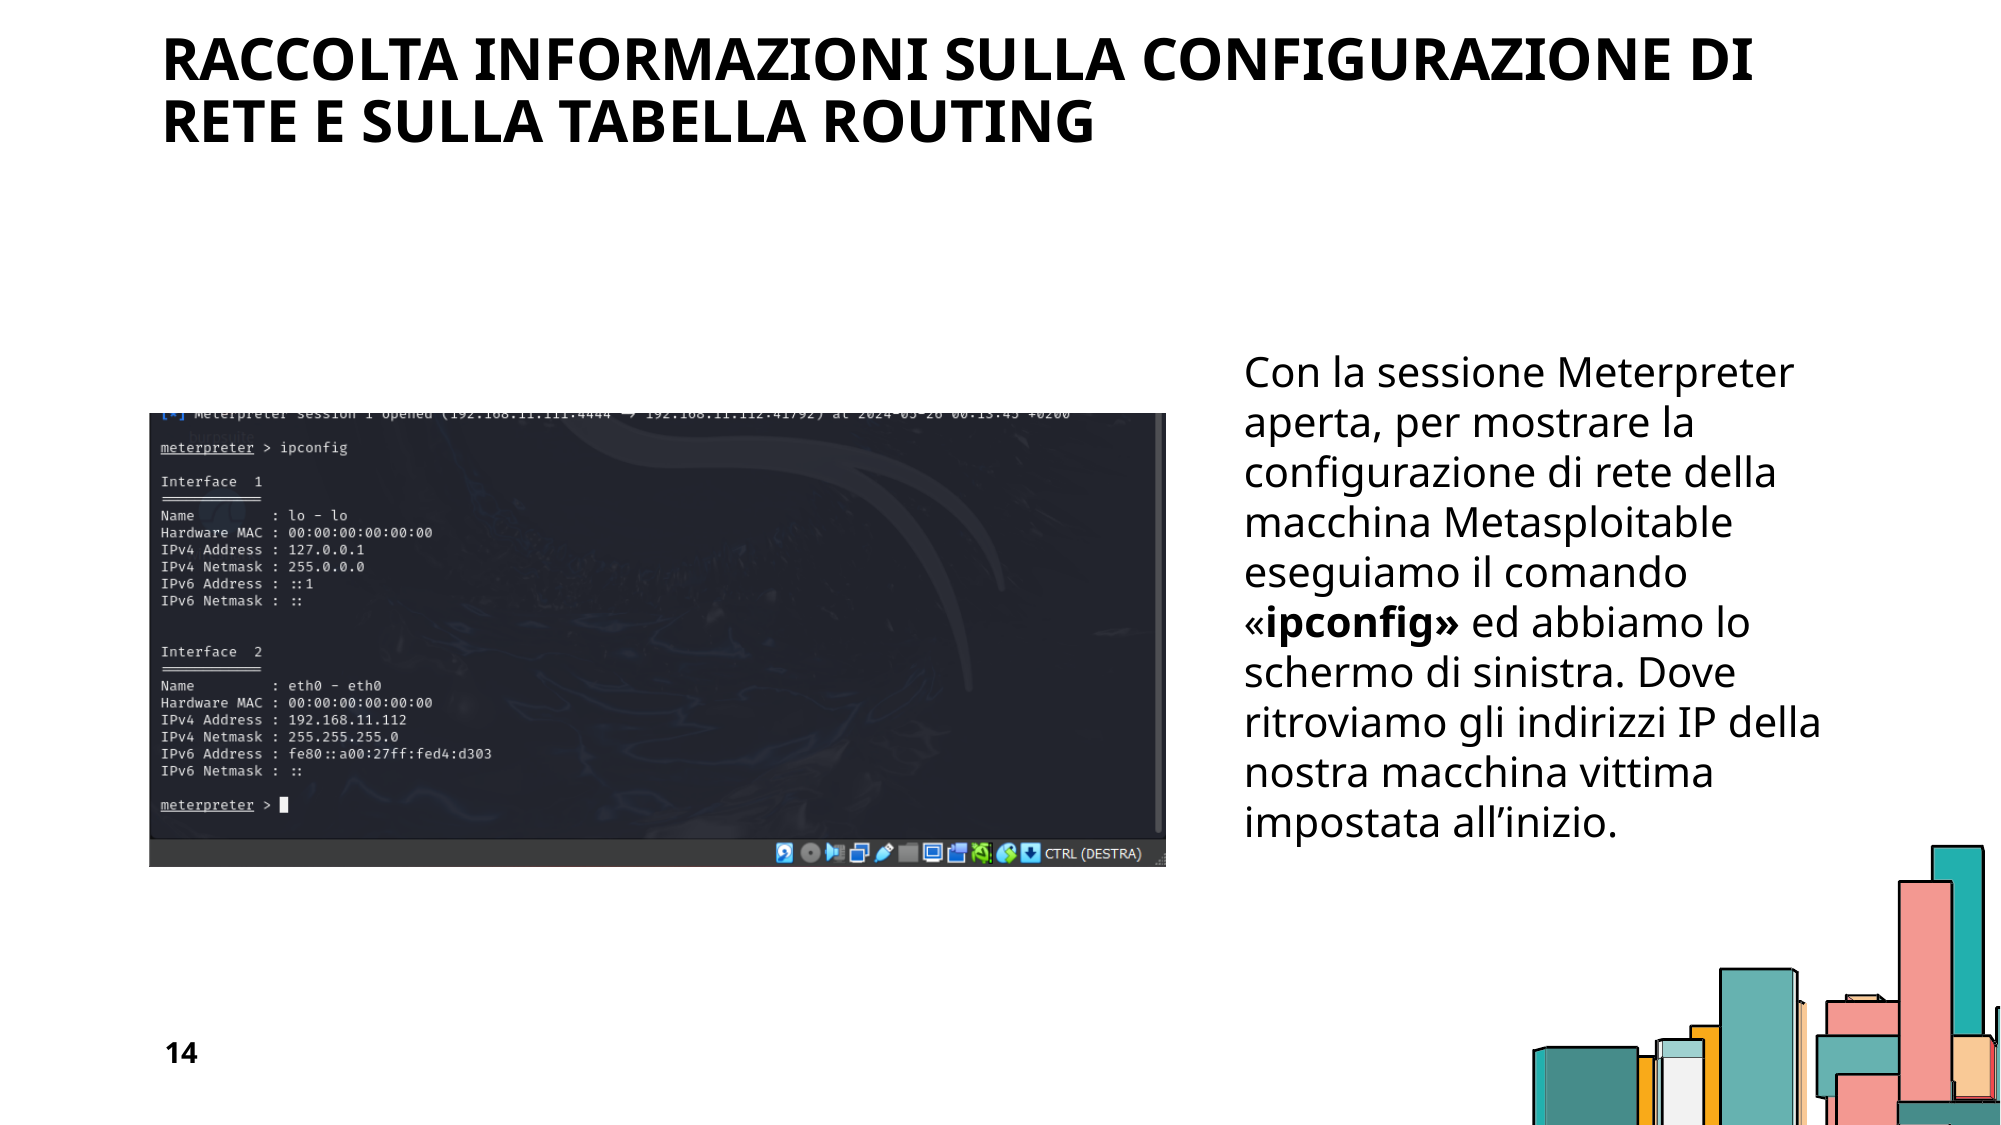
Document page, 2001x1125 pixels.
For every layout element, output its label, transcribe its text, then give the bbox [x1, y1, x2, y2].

list Con la sessione Meterpreter aperta, per mostrare la configurazione di rete della macchina Metasploitable eseguiamo il comando «ipconfig» ed abbiamo lo schermo di sinistra. Dove ritroviamo gli indirizzi IP della nostra macchina vittima impostata all’inizio. [1228, 337, 1854, 943]
picture [149, 413, 1166, 867]
title Raccolta informazioni sulla configurazione di rete e sulla tabella routing [146, 11, 1854, 163]
text_box ‹N› [149, 1024, 588, 1085]
